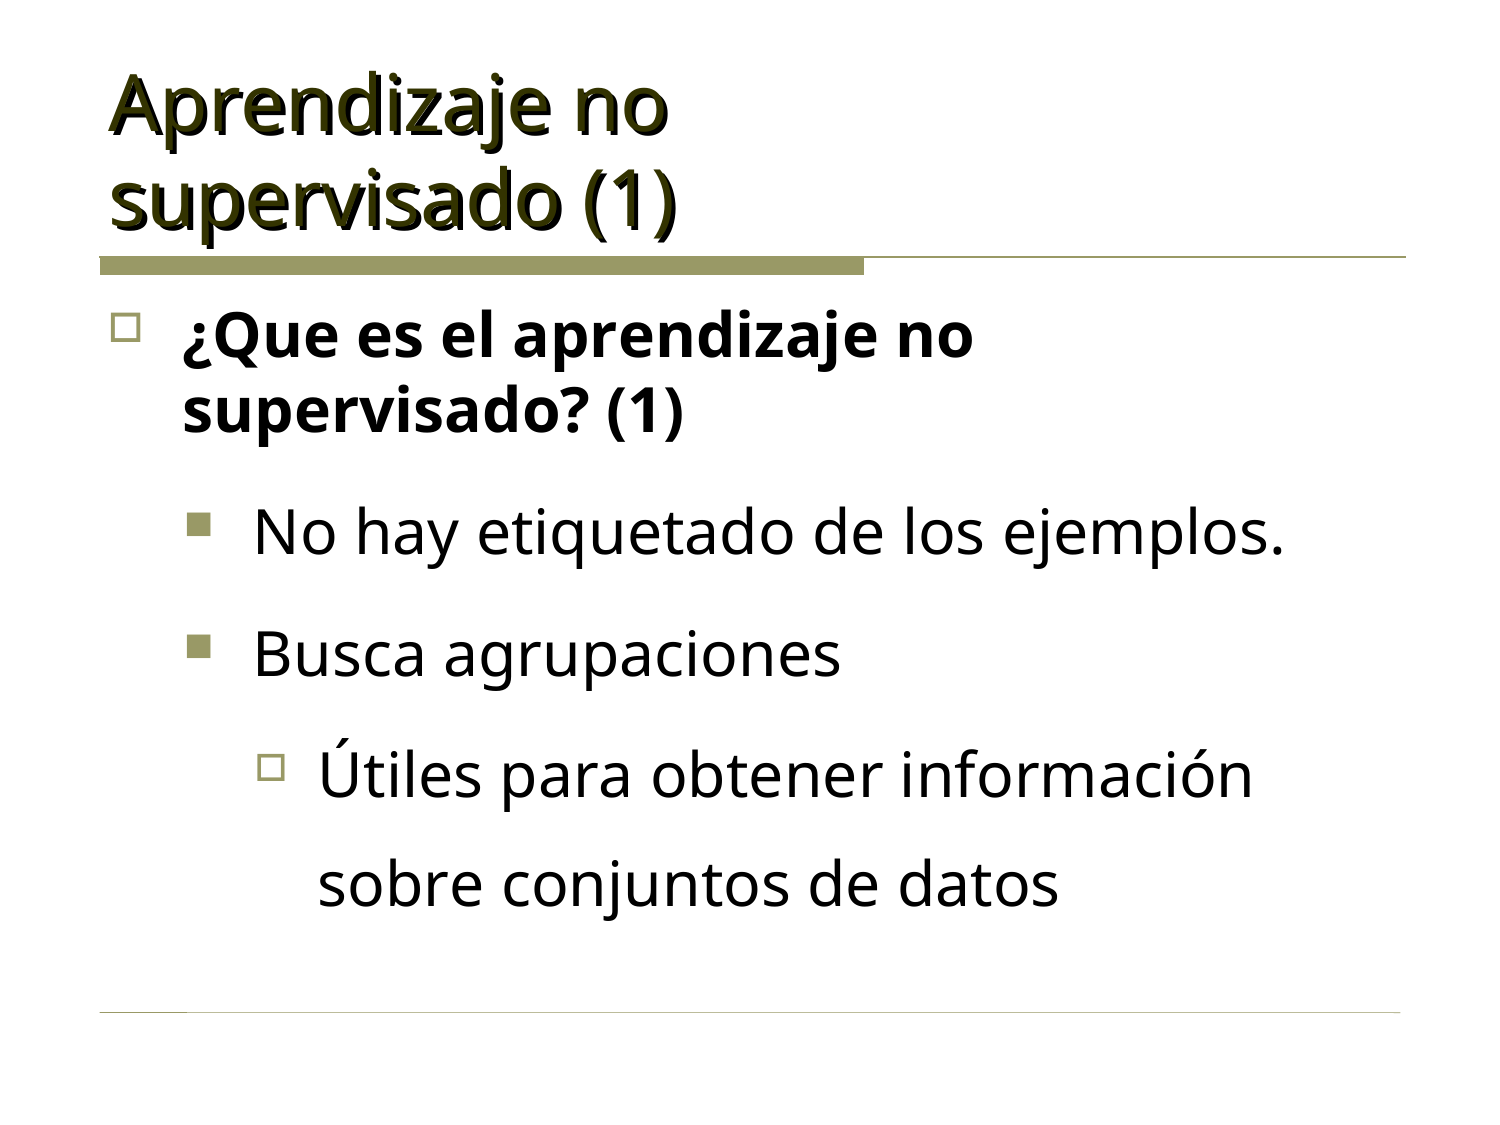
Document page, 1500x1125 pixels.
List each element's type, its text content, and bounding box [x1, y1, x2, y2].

title Aprendizaje no supervisado (1) [94, 50, 1407, 250]
list ¿Que es el aprendizaje no supervisado? (1) No hay etiquetado de los ejemplos. Busca agrupaciones Útiles para obtener información sobre conjuntos de datos [92, 287, 1353, 1013]
